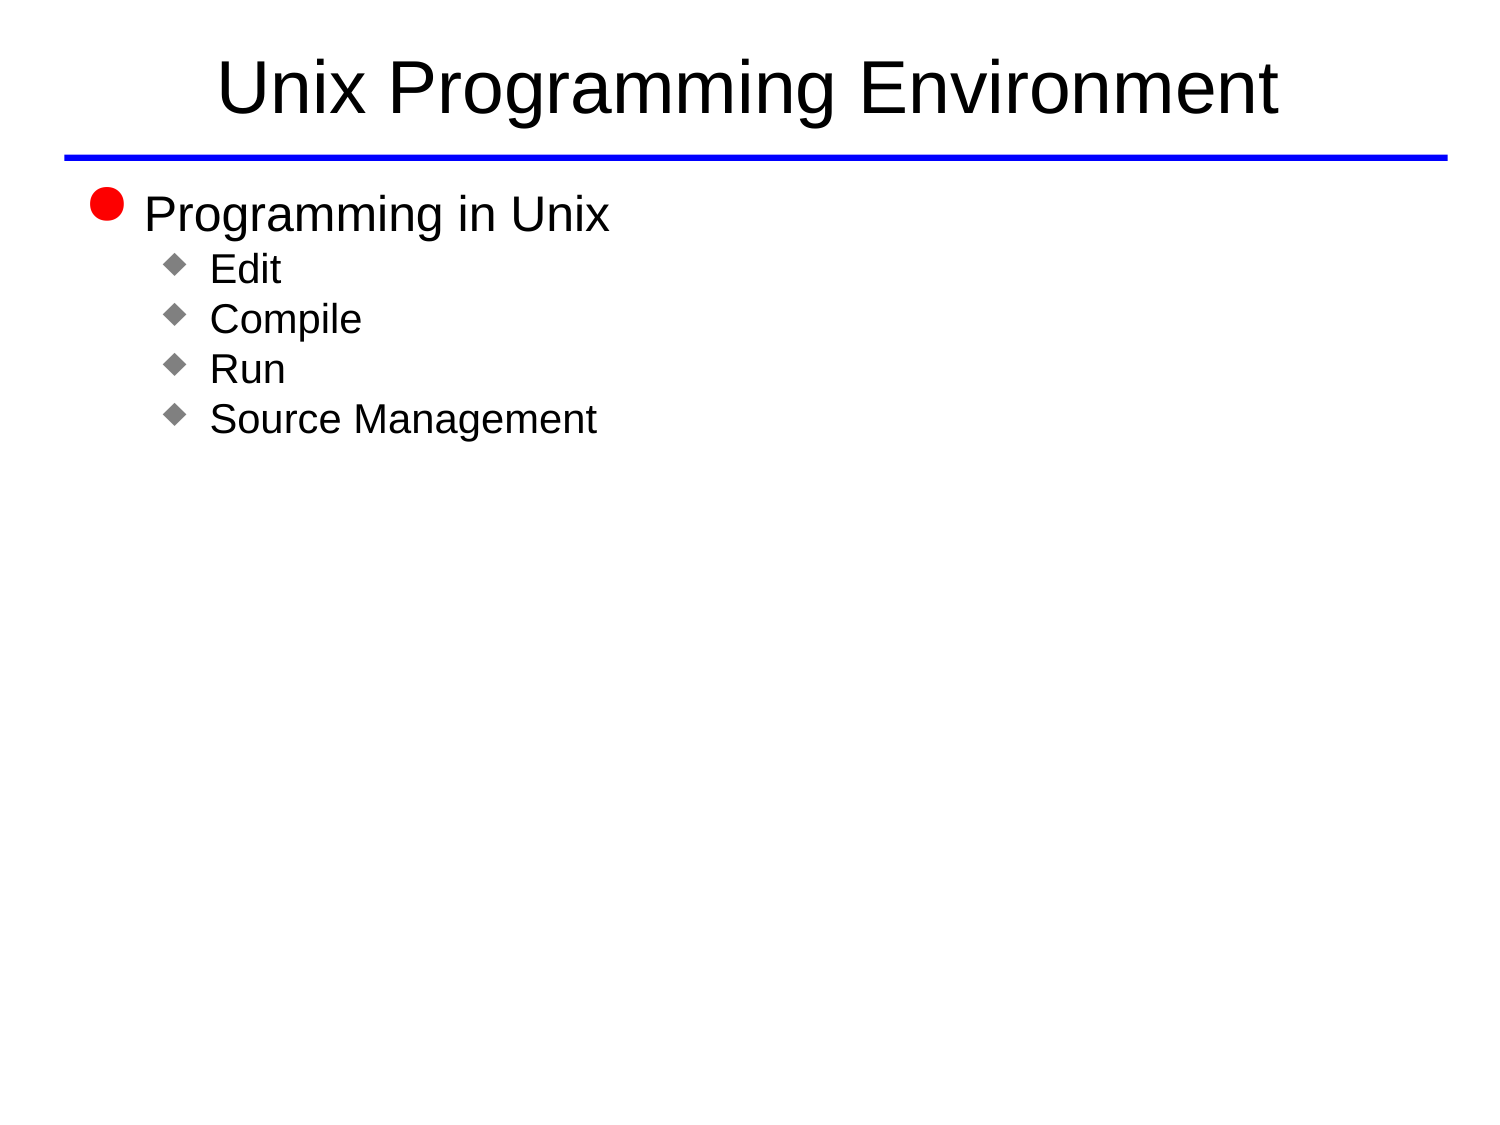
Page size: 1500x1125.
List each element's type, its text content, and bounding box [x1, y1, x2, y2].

title Unix Programming Environment [115, 21, 1382, 147]
list Programming in Unix Edit Compile Run Source Management [72, 174, 1439, 1032]
